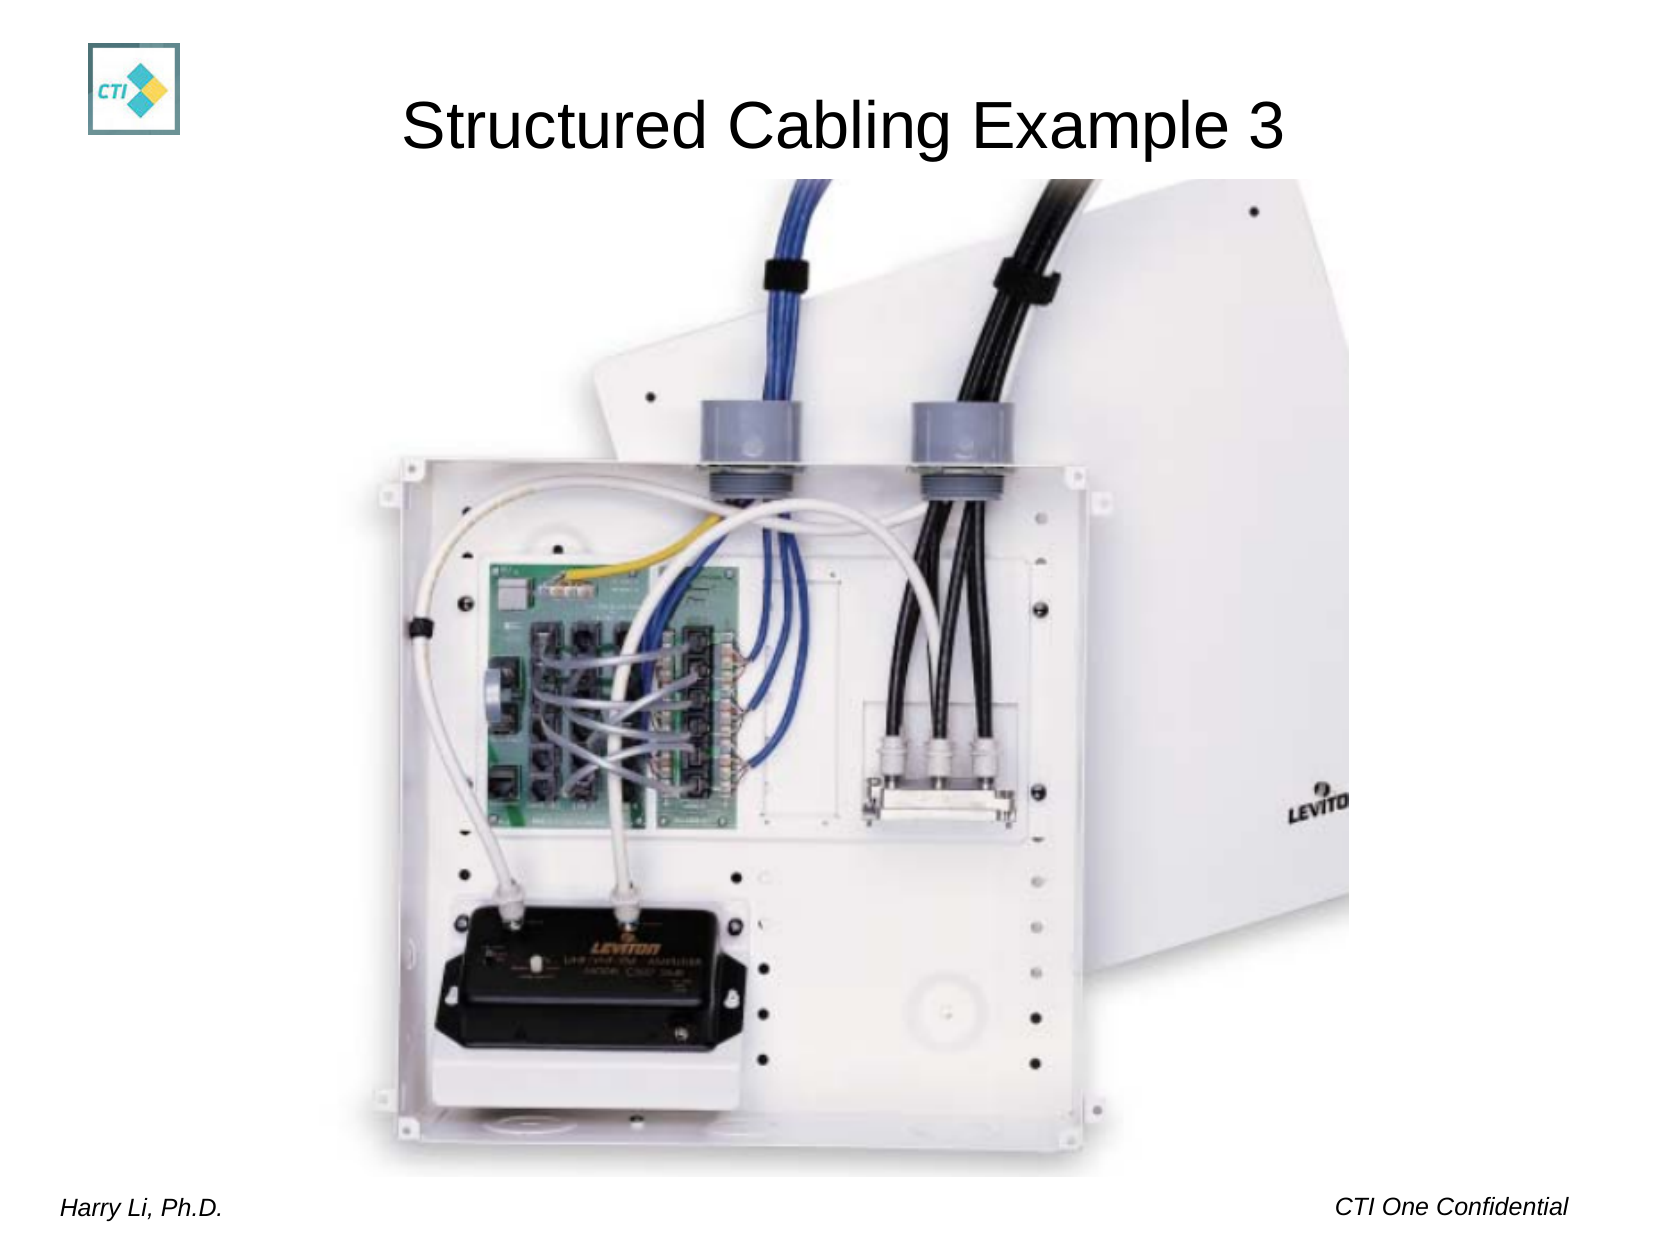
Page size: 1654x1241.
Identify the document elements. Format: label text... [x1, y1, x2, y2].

picture [88, 43, 180, 135]
picture [240, 179, 1349, 1177]
text_box CTI One Confidential [1320, 1185, 1636, 1230]
text_box Harry Li, Ph.D. [45, 1185, 451, 1229]
title Structured Cabling Example 3 [100, 20, 1589, 228]
